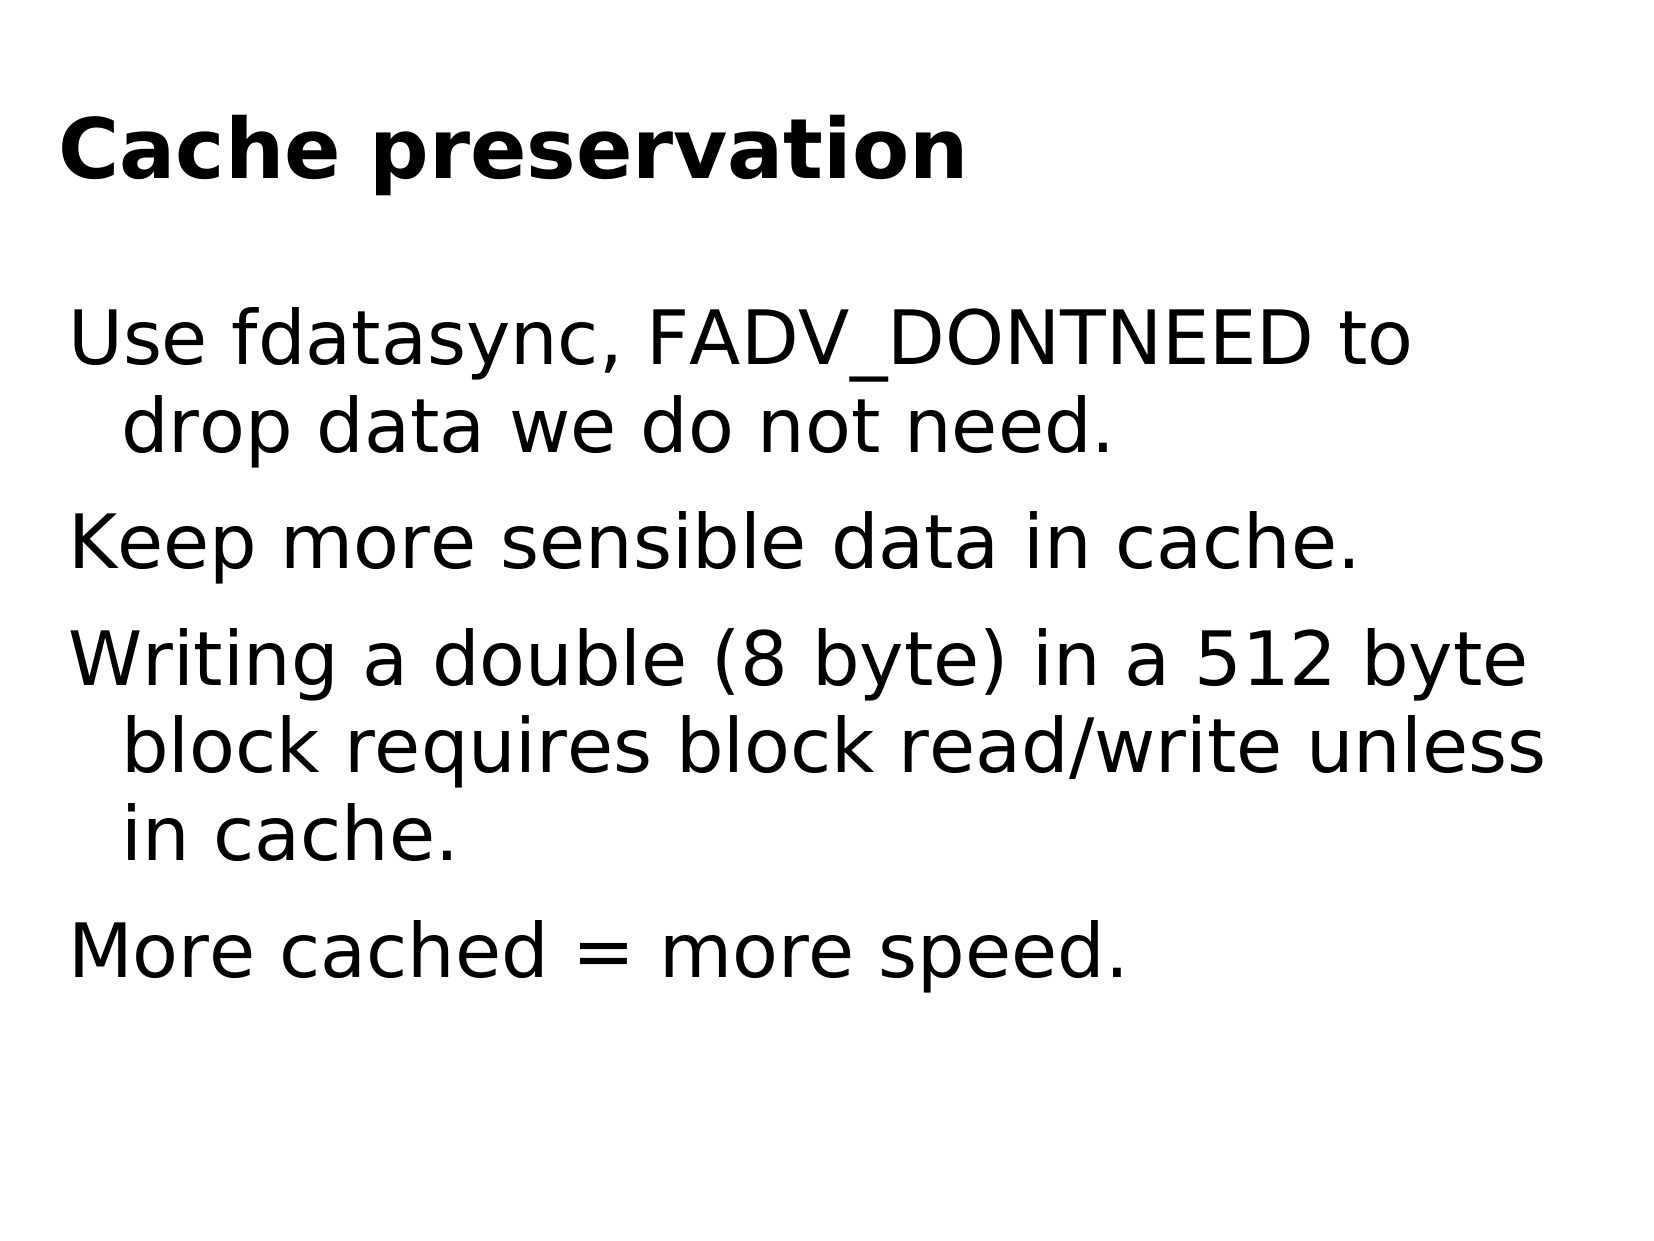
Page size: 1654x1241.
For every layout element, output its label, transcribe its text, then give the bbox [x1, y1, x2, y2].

title Cache preservation [59, 75, 1607, 225]
list Use fdatasync, FADV_DONTNEED to drop data we do not need. Keep more sensible data in cache. Writing a double (8 byte) in a 512 byte block requires block read/write unless in cache. More cached = more speed. [50, 295, 1571, 1099]
